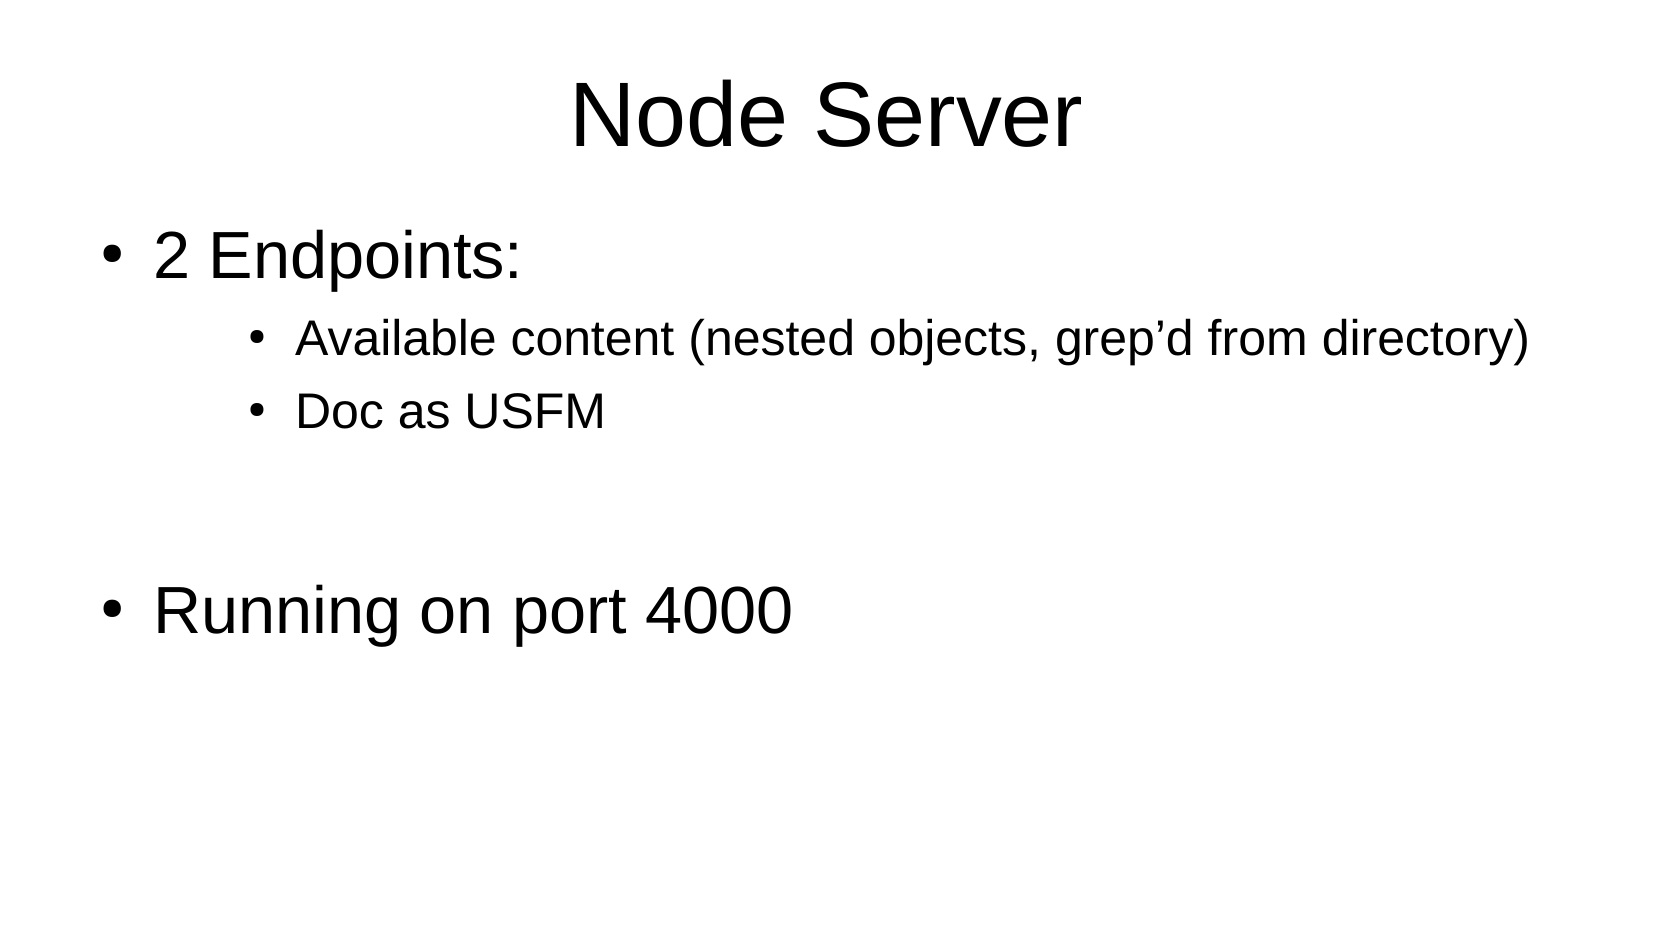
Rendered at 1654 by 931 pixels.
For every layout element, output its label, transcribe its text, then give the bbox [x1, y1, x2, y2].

title Node Server [82, 37, 1571, 193]
list 2 Endpoints: Available content (nested objects, grep’d from directory) Doc as USFM Running on port 4000 [82, 217, 1571, 758]
